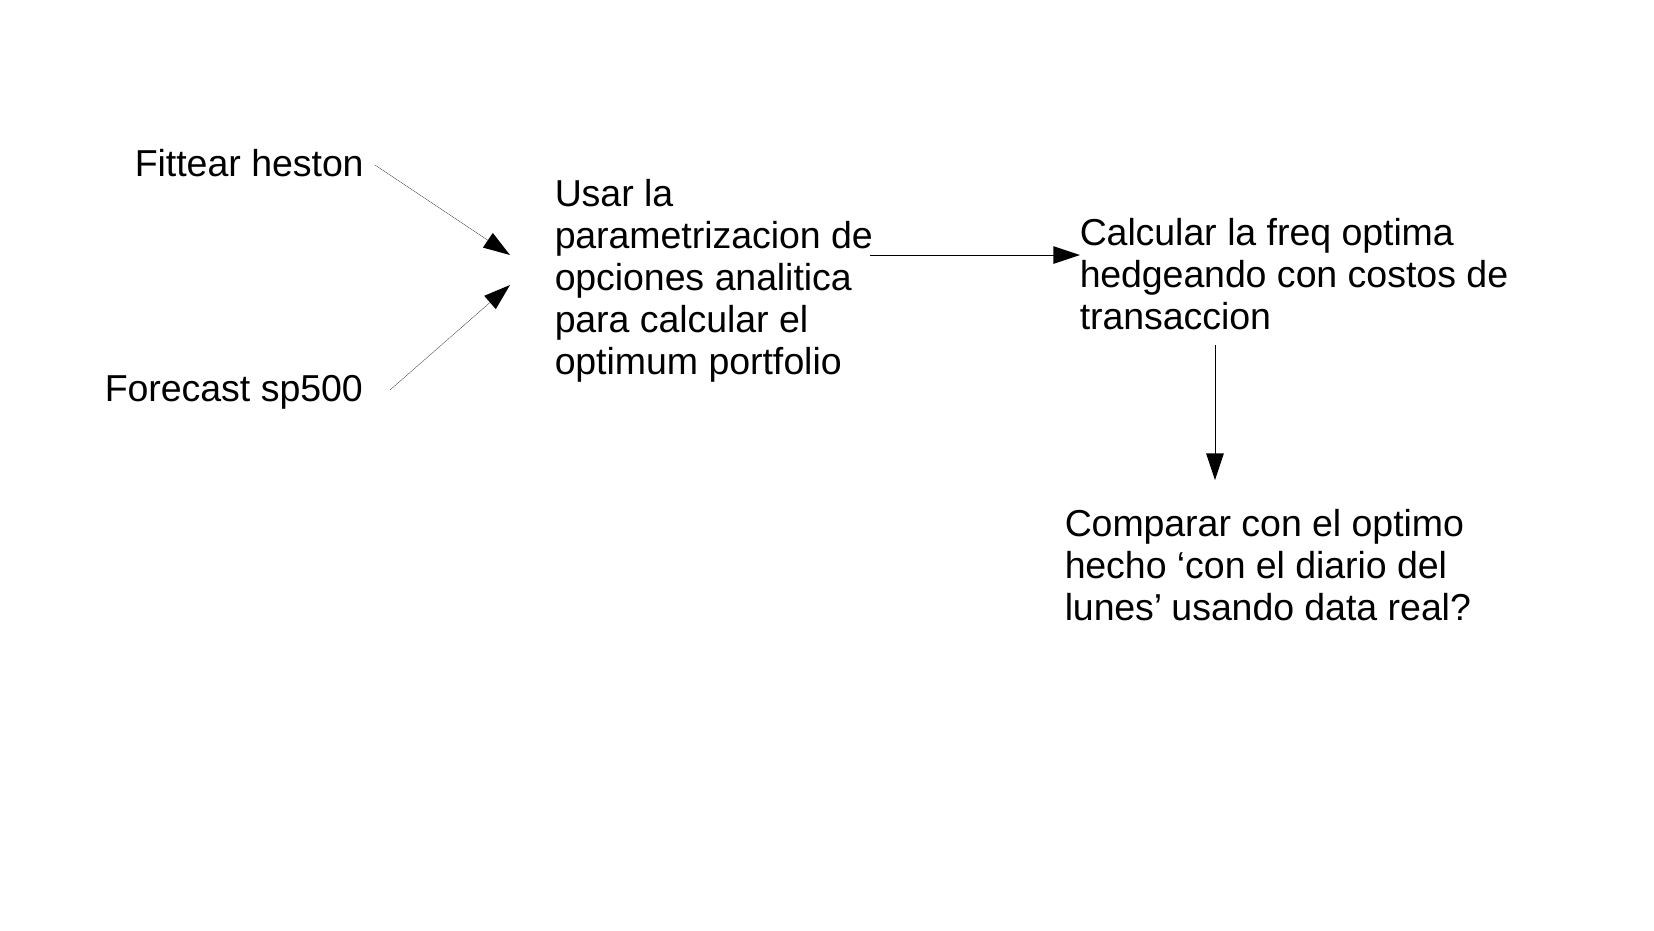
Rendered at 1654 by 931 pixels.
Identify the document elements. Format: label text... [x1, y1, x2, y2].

text_box Comparar con el optimo hecho ‘con el diario del lunes’ usando data real? [1050, 495, 1561, 636]
text_box Fittear heston [120, 135, 676, 192]
text_box Calcular la freq optima hedgeando con costos de transaccion [1065, 204, 1576, 346]
text_box Usar la parametrizacion de opciones analitica para calcular el optimum portfolio [540, 165, 931, 391]
text_box Forecast sp500 [90, 360, 556, 417]
